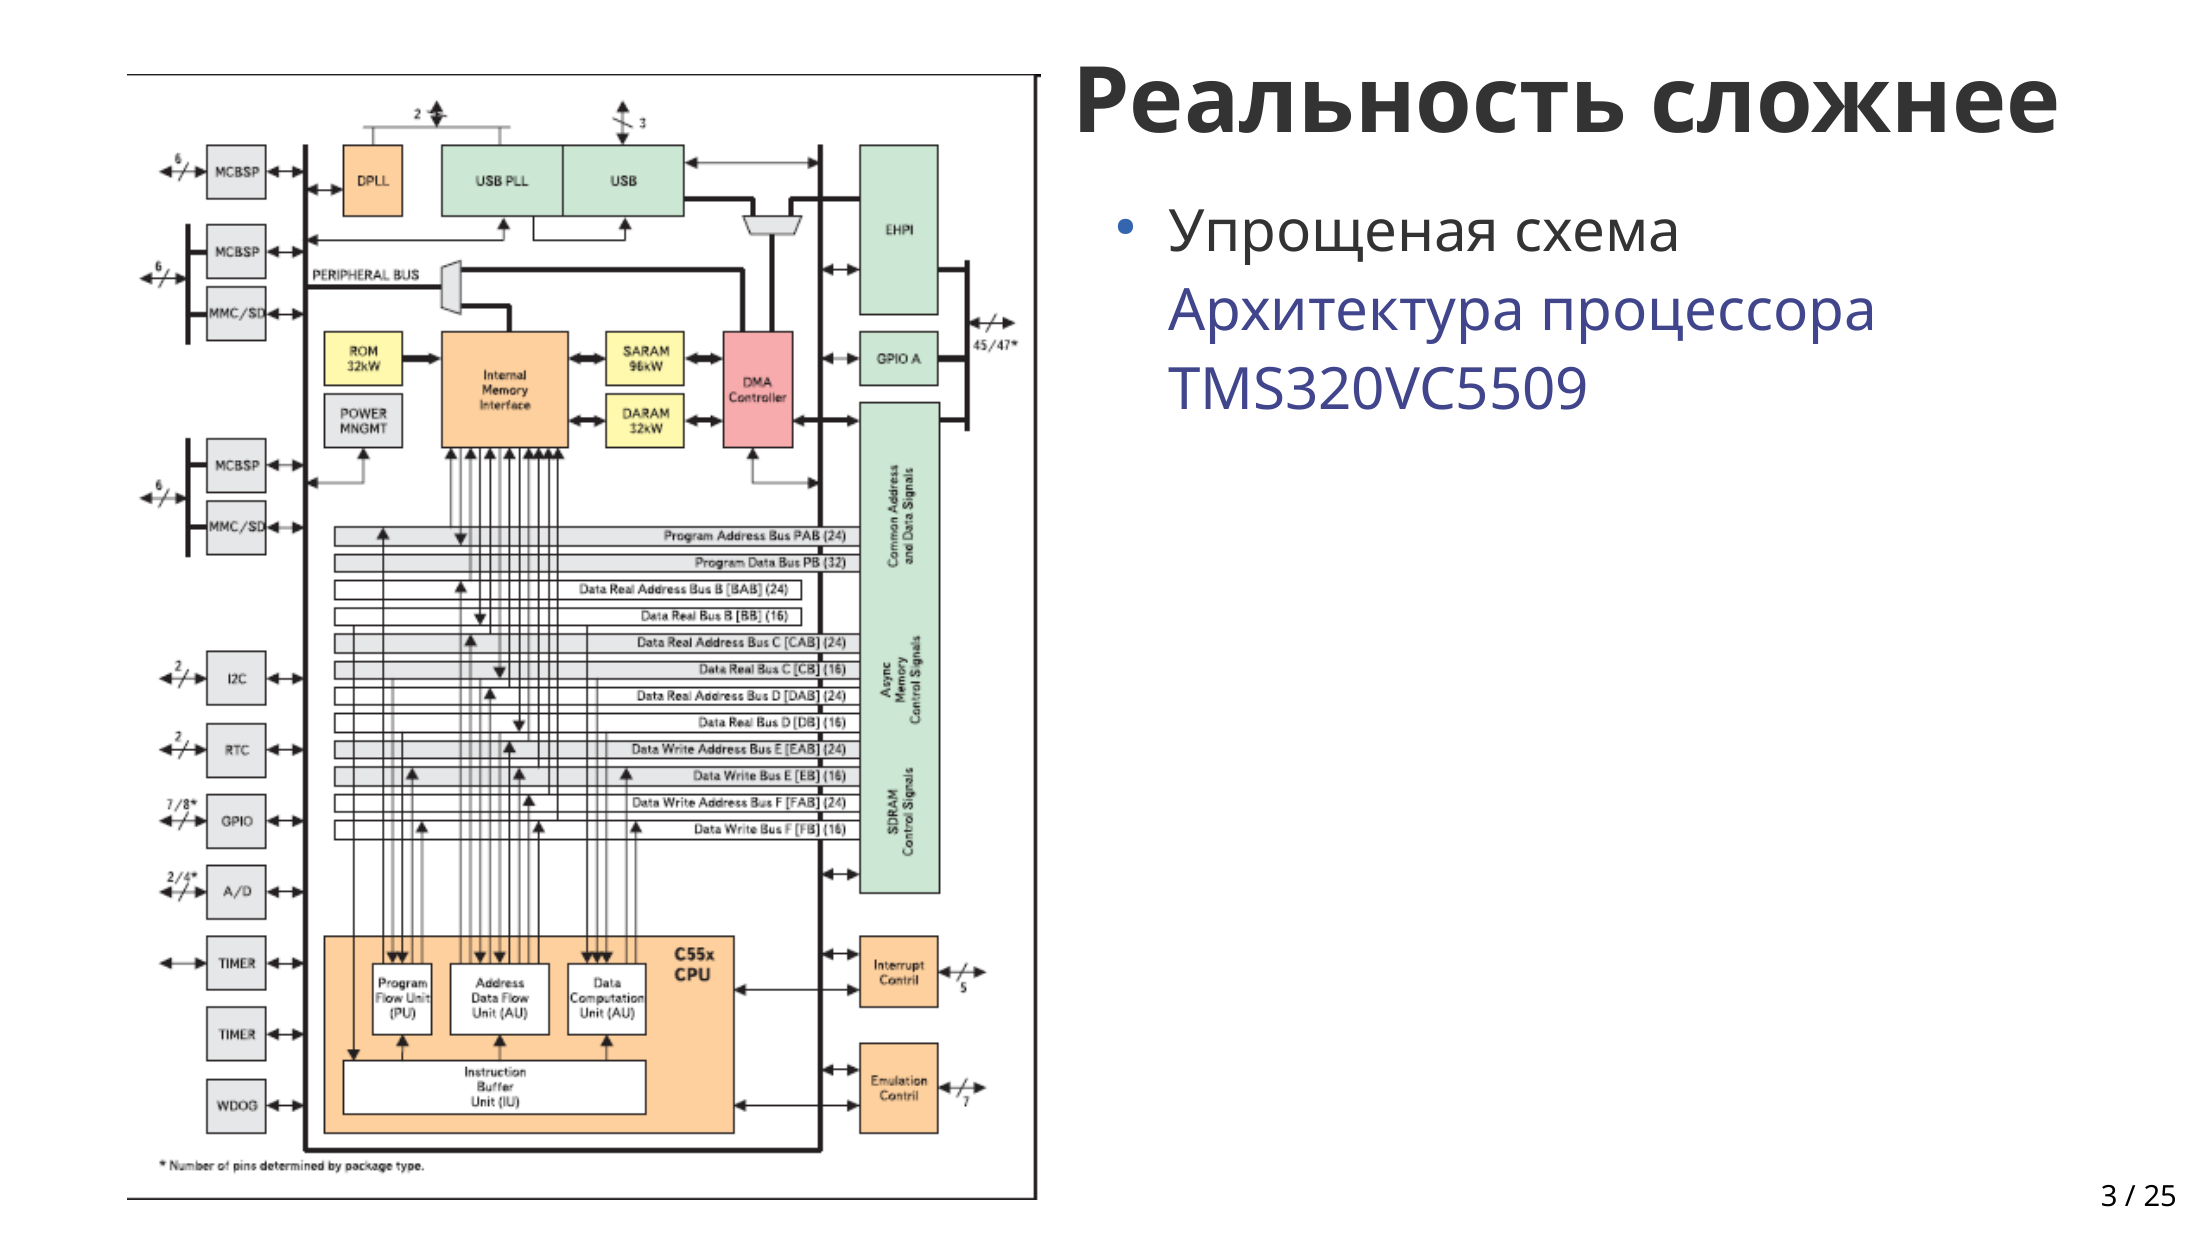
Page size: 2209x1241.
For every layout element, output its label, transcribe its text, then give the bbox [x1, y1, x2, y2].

title Реальность сложнее [1072, 34, 2174, 160]
picture [127, 74, 1041, 1200]
list Упрощеная схема Архитектура процессора TMS320VC5509 [1097, 188, 2187, 419]
